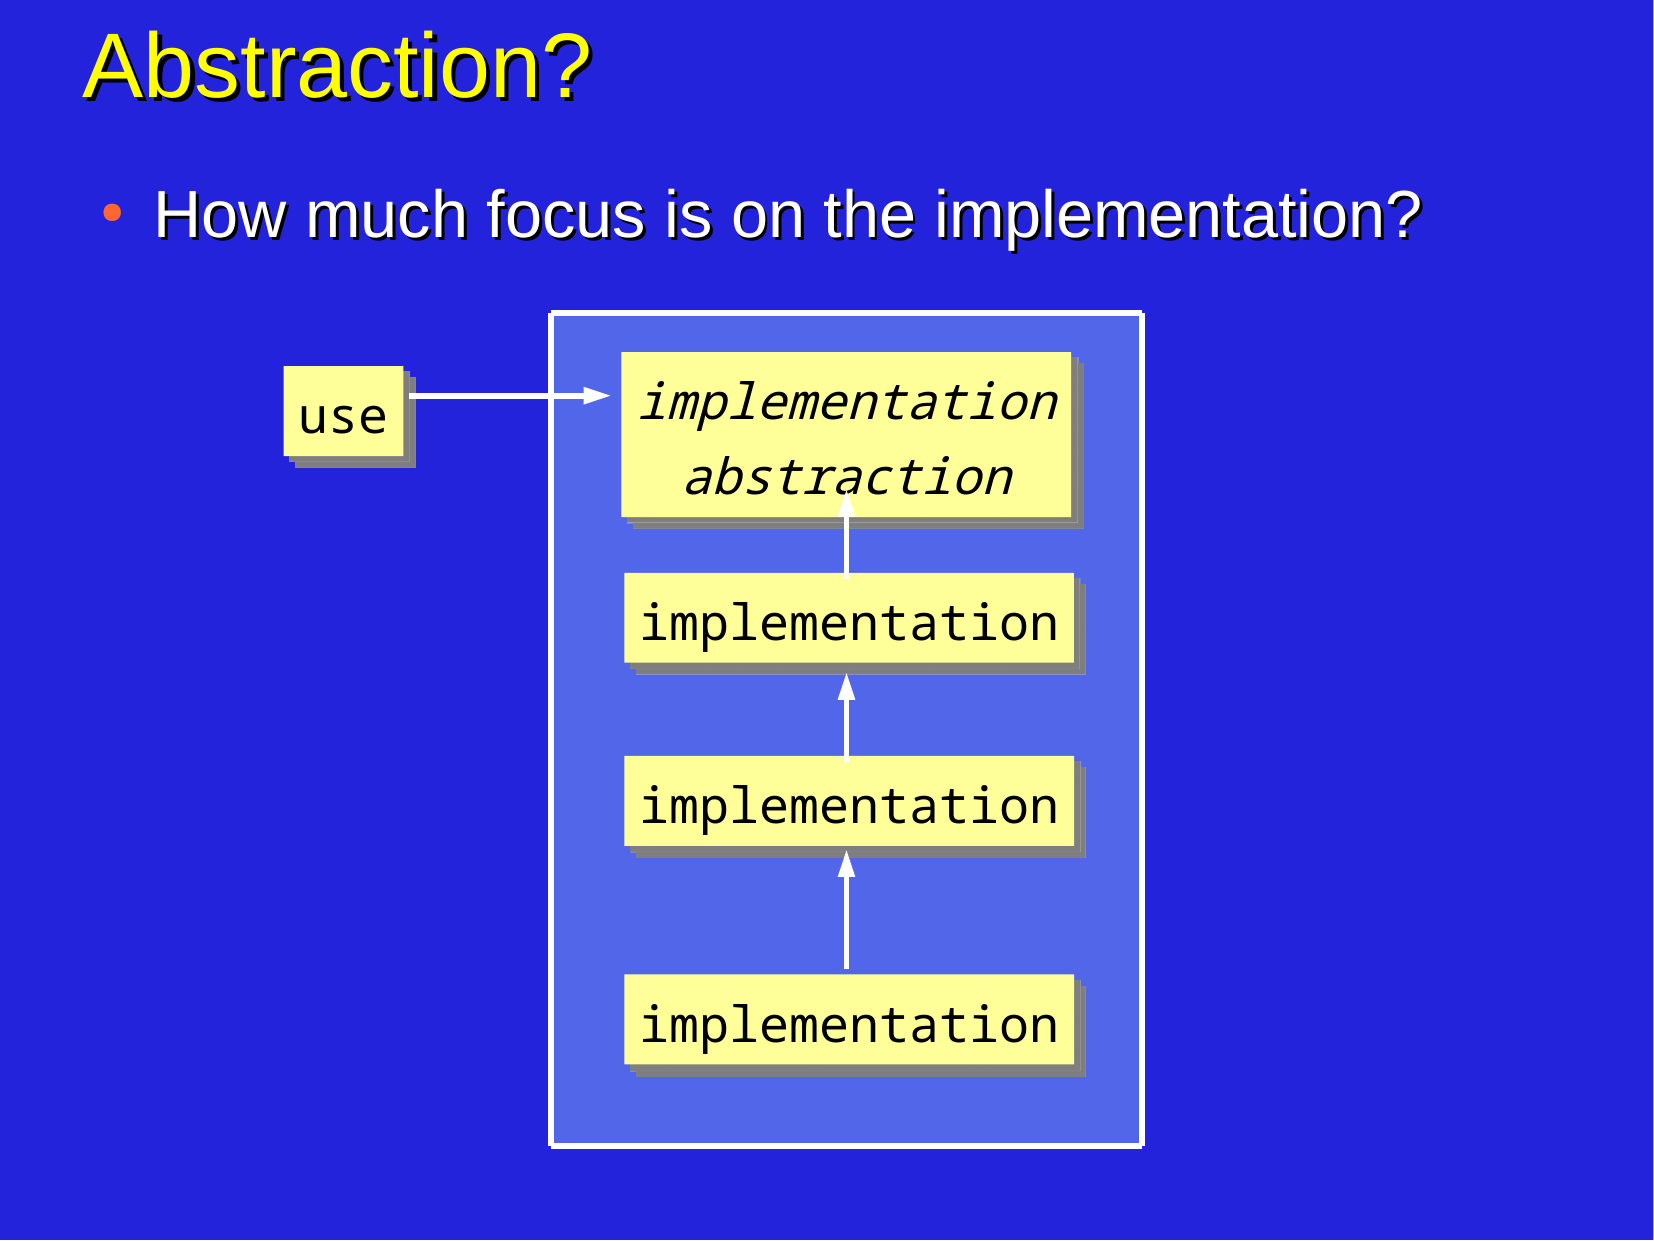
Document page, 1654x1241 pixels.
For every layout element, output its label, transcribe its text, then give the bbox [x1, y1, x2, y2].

text_box implementation [624, 572, 1074, 663]
text_box implementation abstraction [621, 352, 1072, 518]
text_box implementation [624, 974, 1075, 1065]
text_box use [283, 366, 404, 457]
title Abstraction? [82, 2, 1571, 130]
list How much focus is on the implementation? [82, 177, 1571, 1182]
text_box implementation [624, 755, 1075, 846]
